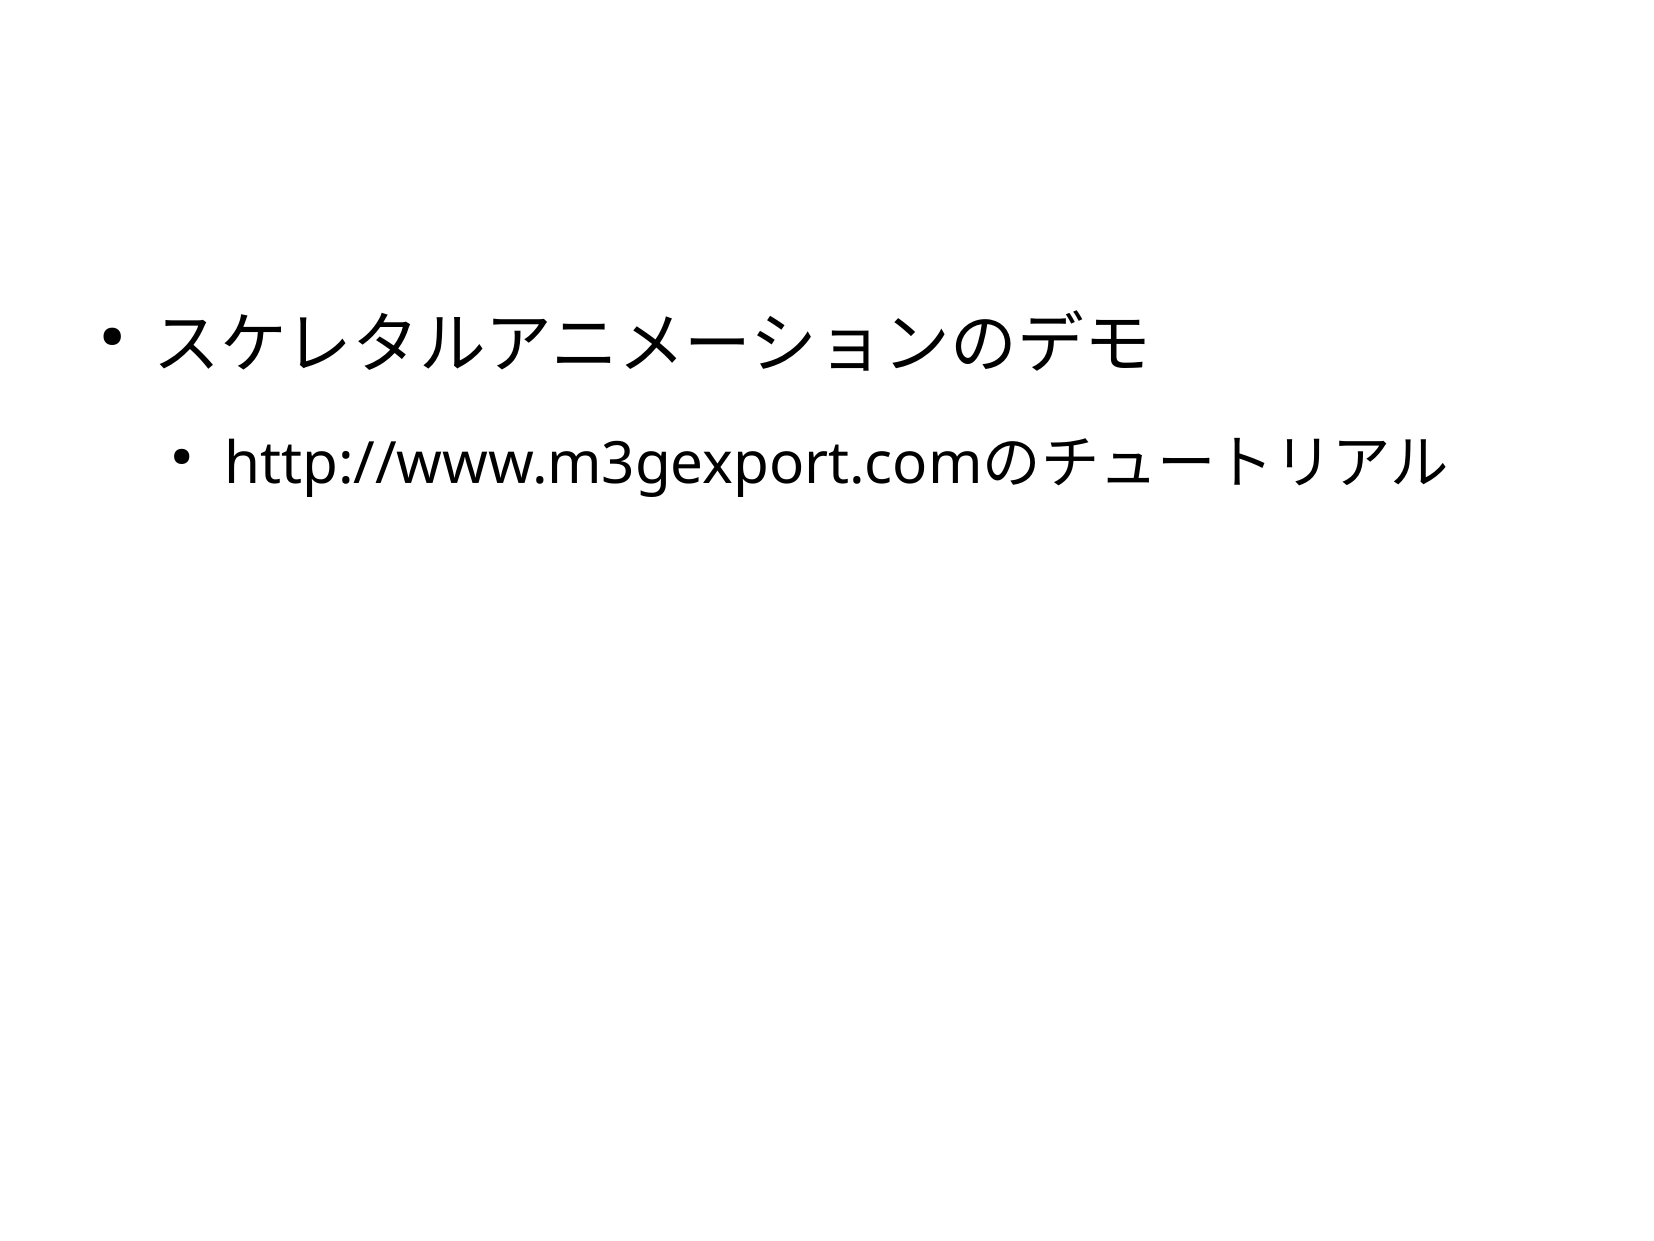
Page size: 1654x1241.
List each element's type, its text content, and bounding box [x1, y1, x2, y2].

list スケレタルアニメーションのデモ http://www.m3gexport.comのチュートリアル [82, 290, 1571, 1109]
